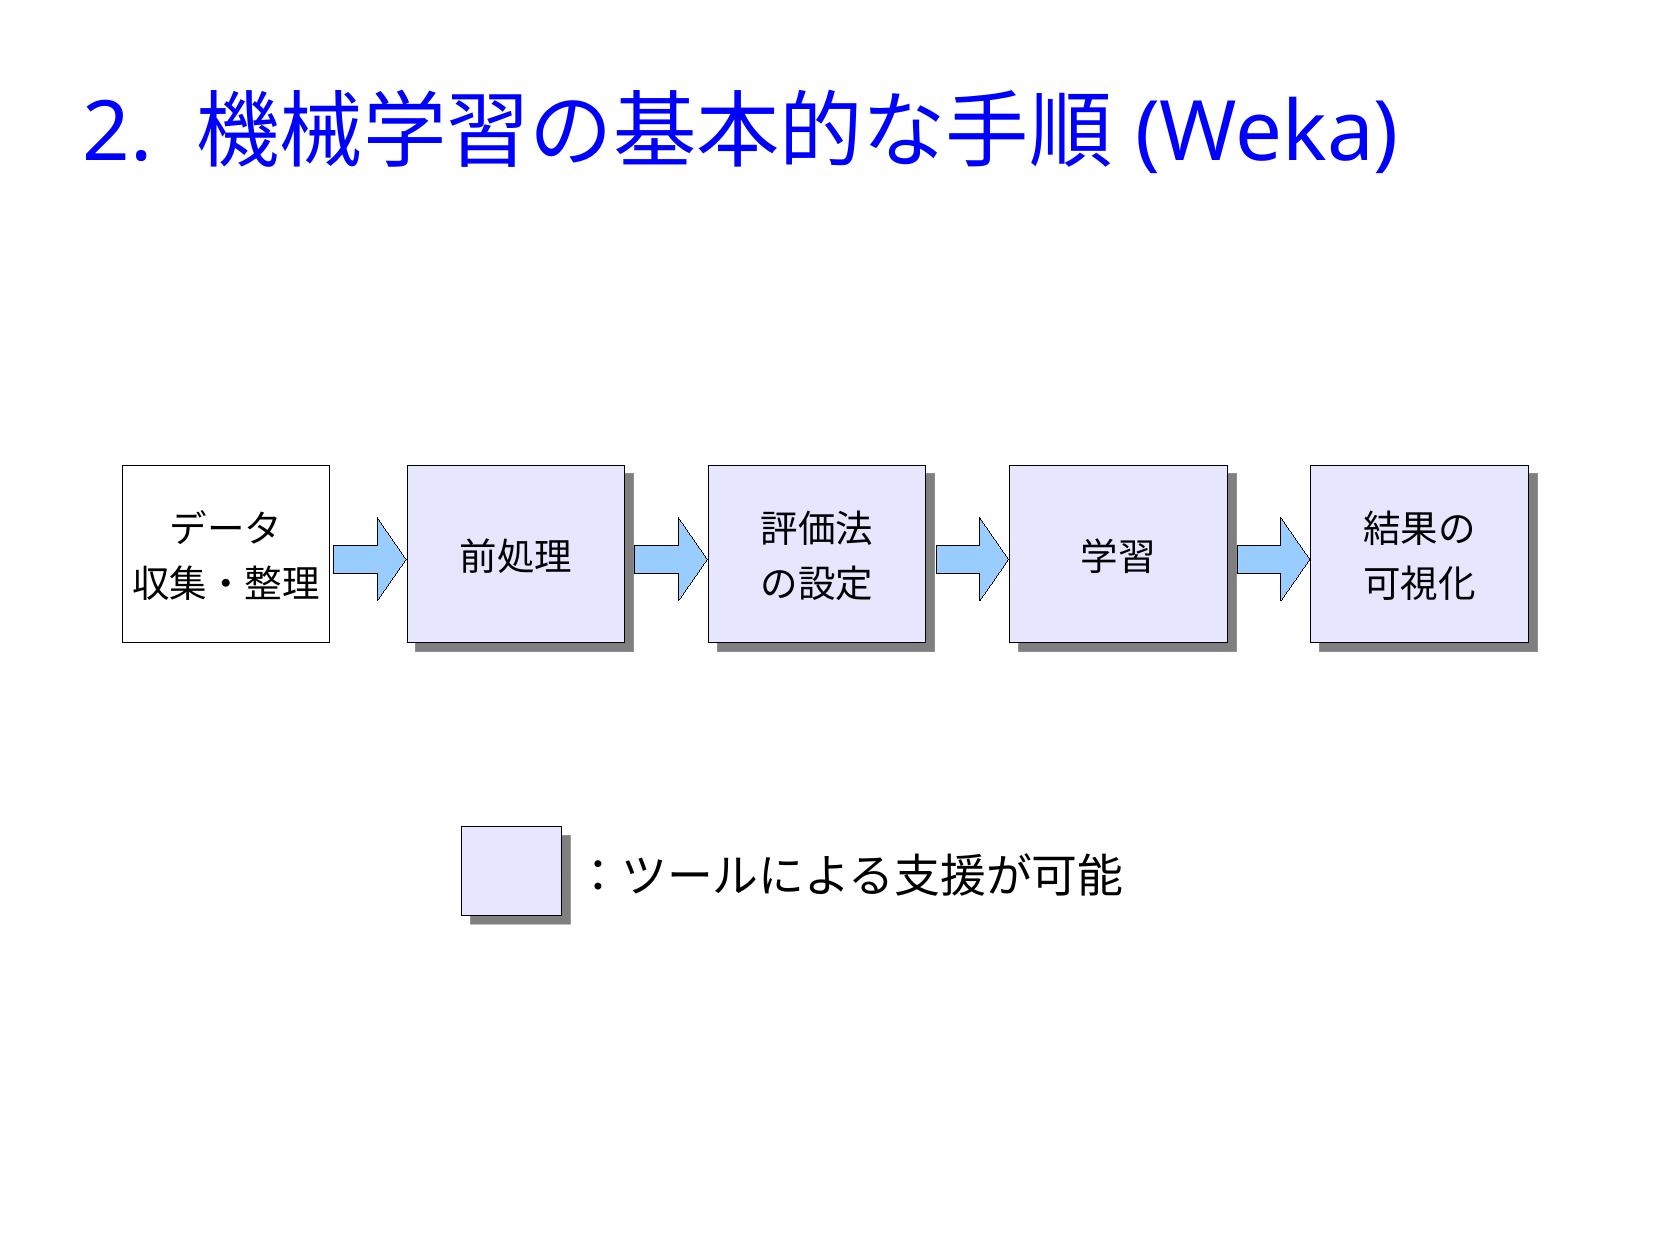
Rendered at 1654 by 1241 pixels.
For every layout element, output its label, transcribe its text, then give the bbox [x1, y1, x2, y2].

title 2. 機械学習の基本的な手順(Weka) [82, 49, 1571, 207]
text_box ：ツールによる支援が可能 [561, 831, 1140, 916]
text_box 学習 [1009, 465, 1228, 643]
text_box 評価法 の設定 [708, 465, 926, 643]
text_box データ 収集・整理 [122, 465, 330, 643]
text_box 結果の 可視化 [1310, 465, 1529, 643]
text_box [1237, 517, 1310, 601]
text_box [634, 517, 708, 601]
text_box [936, 517, 1009, 601]
text_box [461, 826, 562, 916]
text_box 前処理 [407, 465, 625, 643]
text_box [333, 517, 407, 601]
